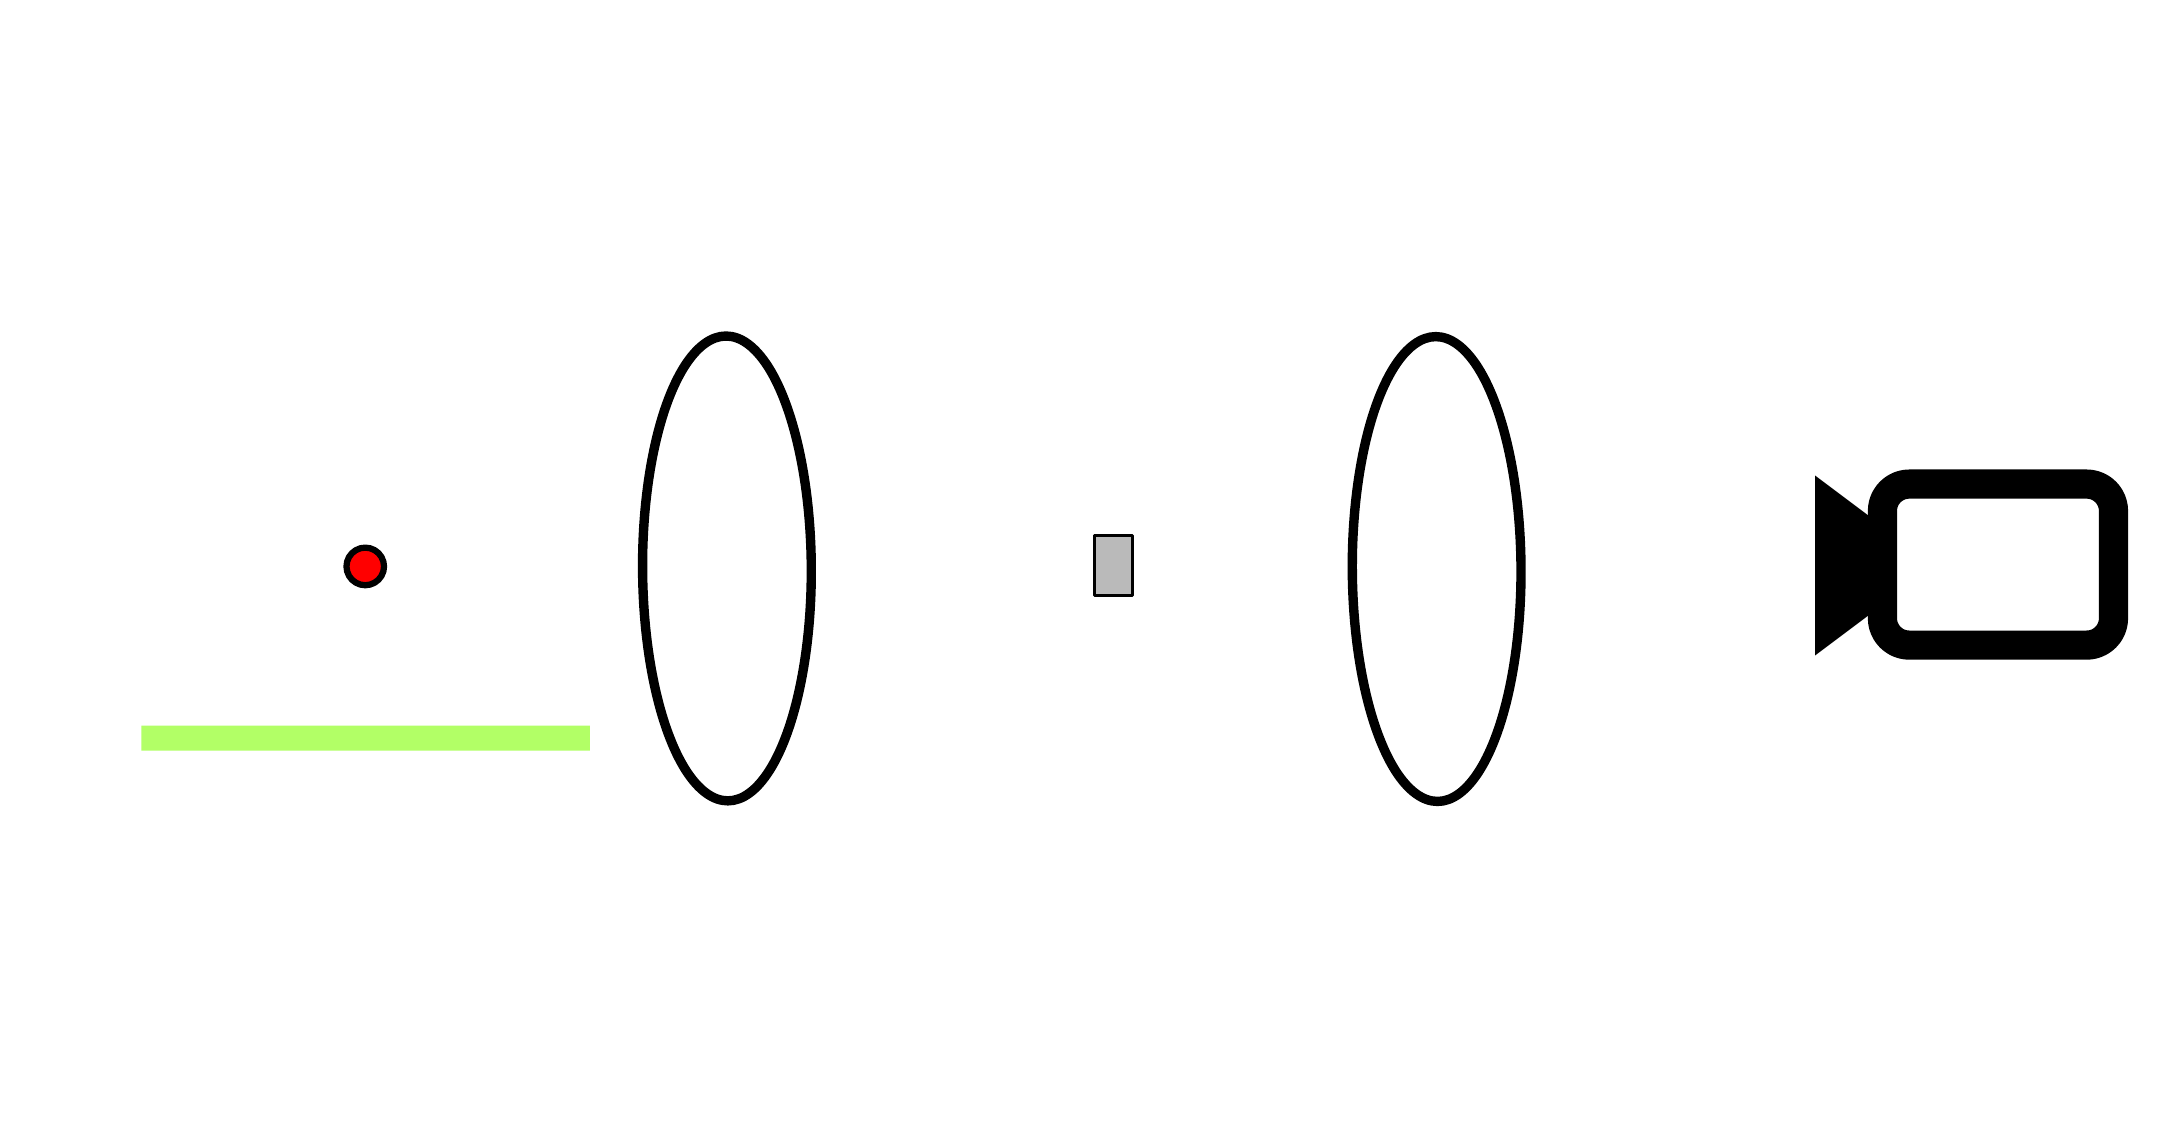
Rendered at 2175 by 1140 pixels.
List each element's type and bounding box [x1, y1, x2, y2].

text_box [346, 547, 385, 586]
text_box [642, 336, 812, 801]
text_box [1094, 535, 1133, 596]
text_box [1815, 475, 1876, 656]
text_box [1882, 484, 2114, 646]
text_box [1352, 336, 1522, 802]
